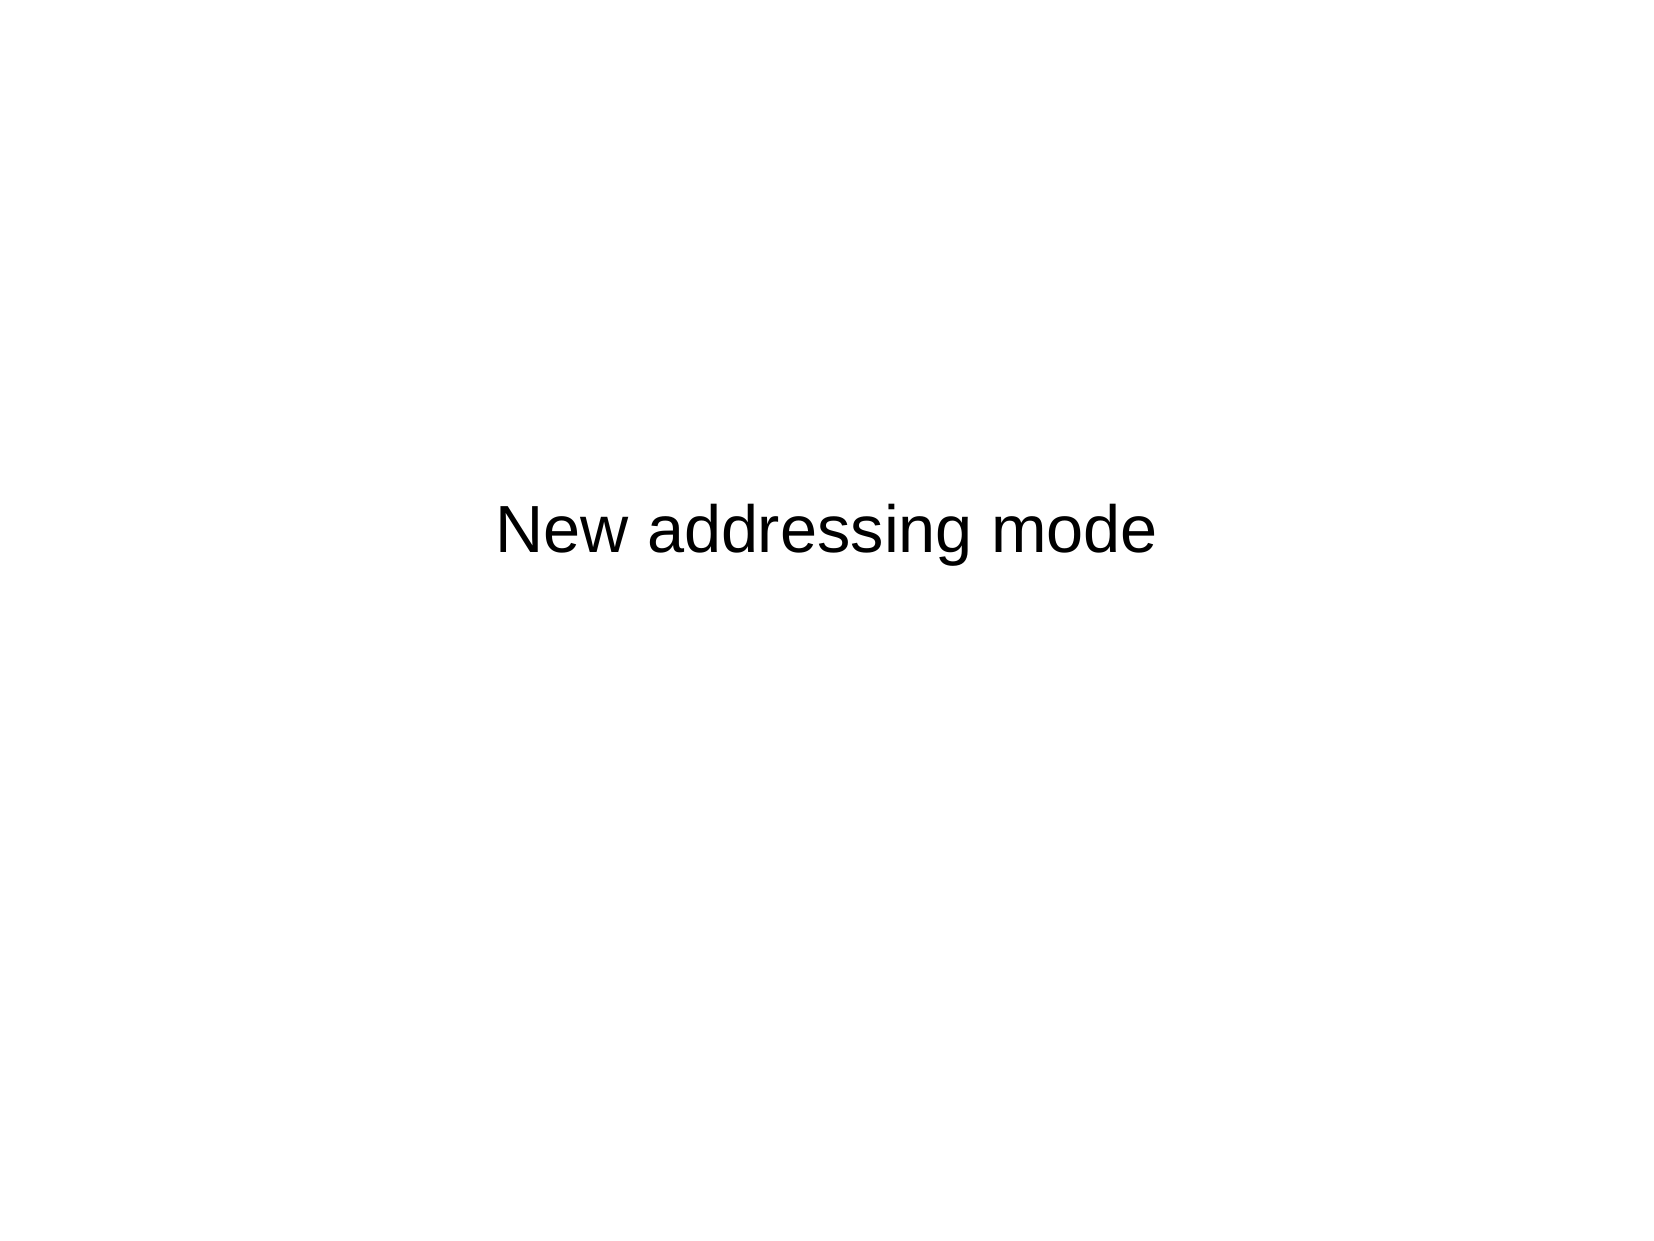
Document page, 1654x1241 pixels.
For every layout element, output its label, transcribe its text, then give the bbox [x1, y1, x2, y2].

subtitle New addressing mode [82, 49, 1571, 1010]
